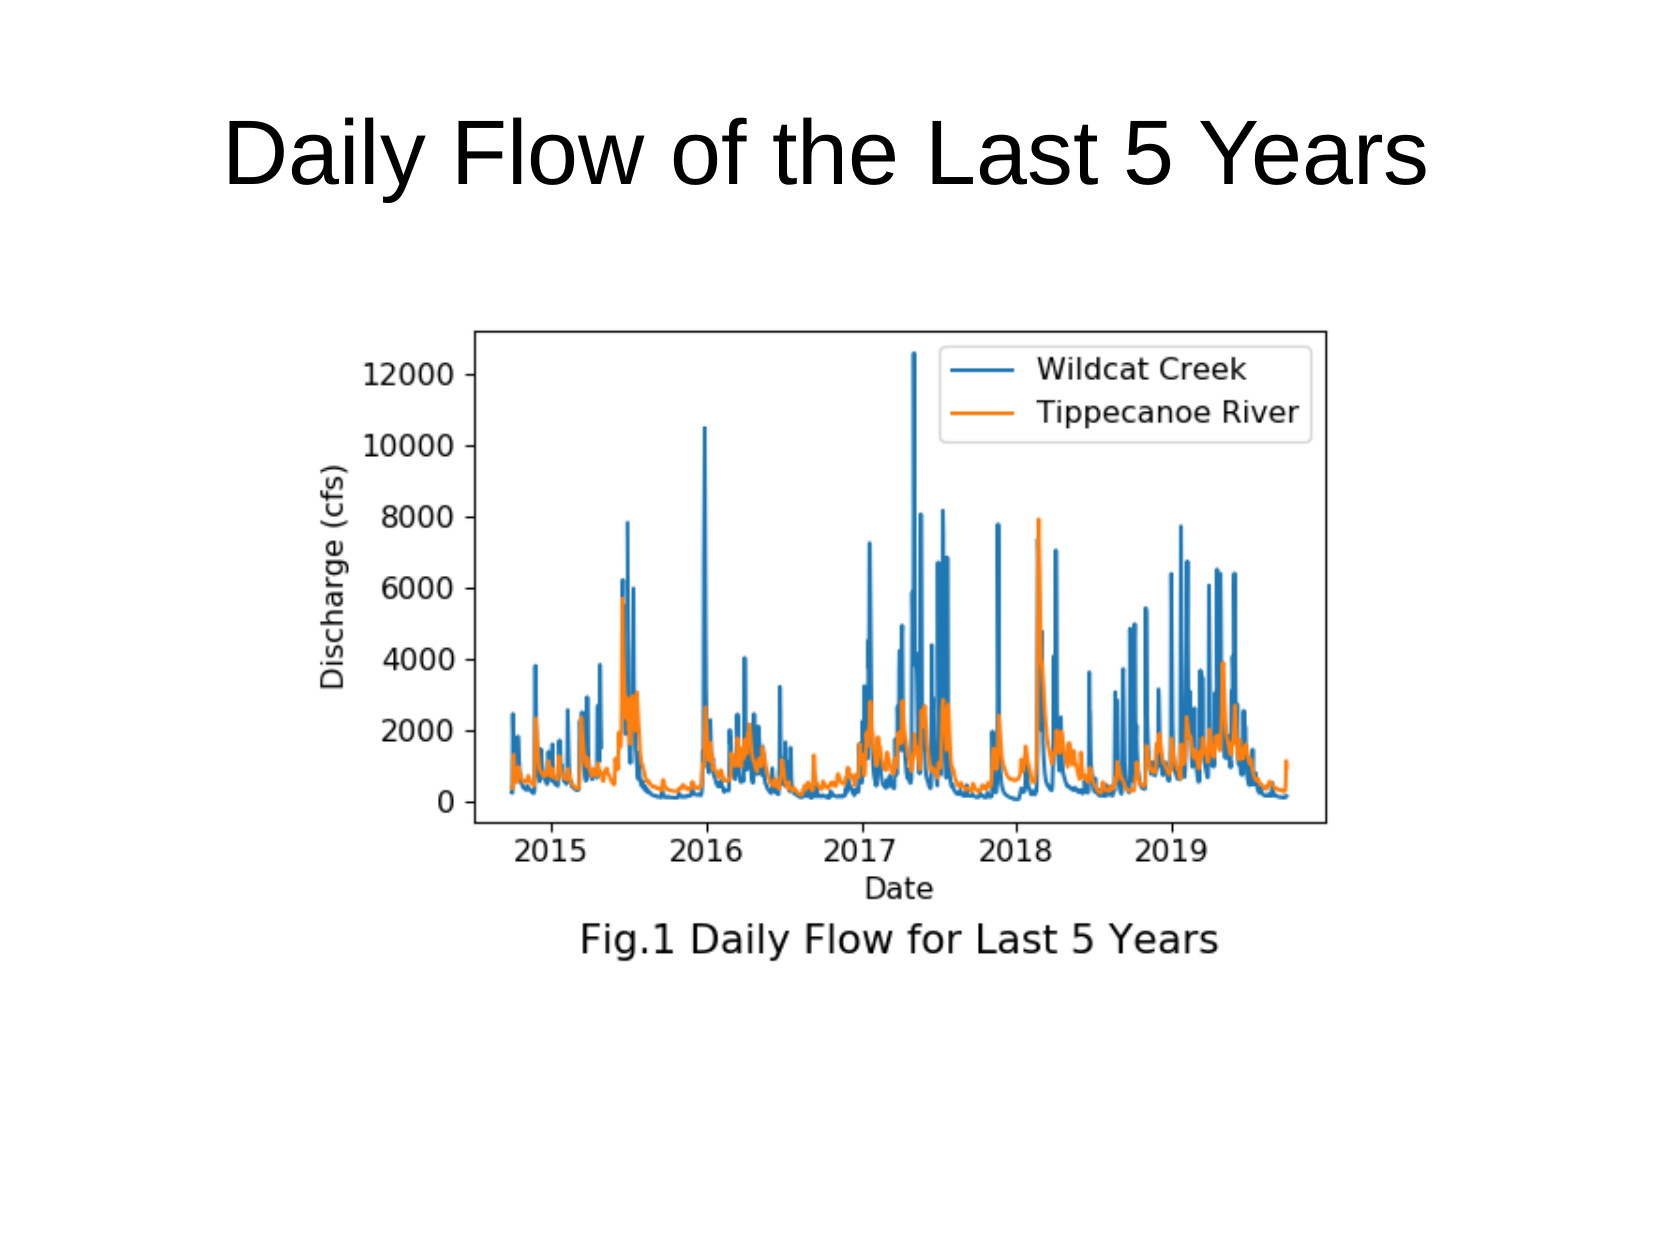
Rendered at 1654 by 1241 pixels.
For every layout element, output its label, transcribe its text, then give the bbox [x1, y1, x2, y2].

title Daily Flow of the Last 5 Years [82, 49, 1571, 257]
picture [287, 290, 1367, 1010]
